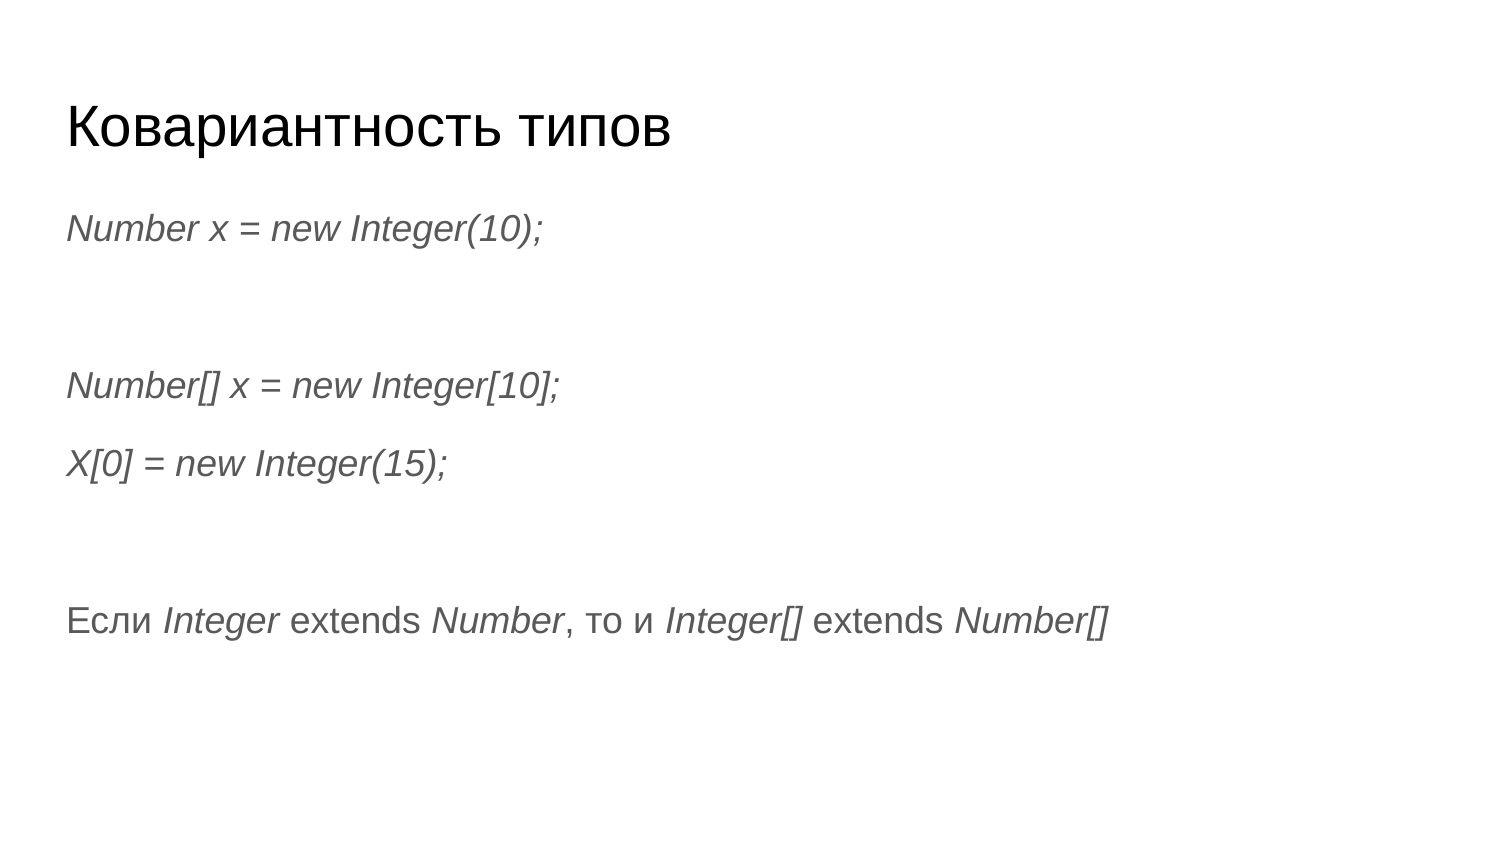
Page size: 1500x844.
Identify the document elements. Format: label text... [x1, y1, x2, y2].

title Ковариантность типов [51, 72, 1449, 167]
list Number x = new Integer(10); Number[] x = new Integer[10]; X[0] = new Integer(15); Если Integer extends Number, то и Integer[] extends Number[] [51, 189, 1172, 750]
